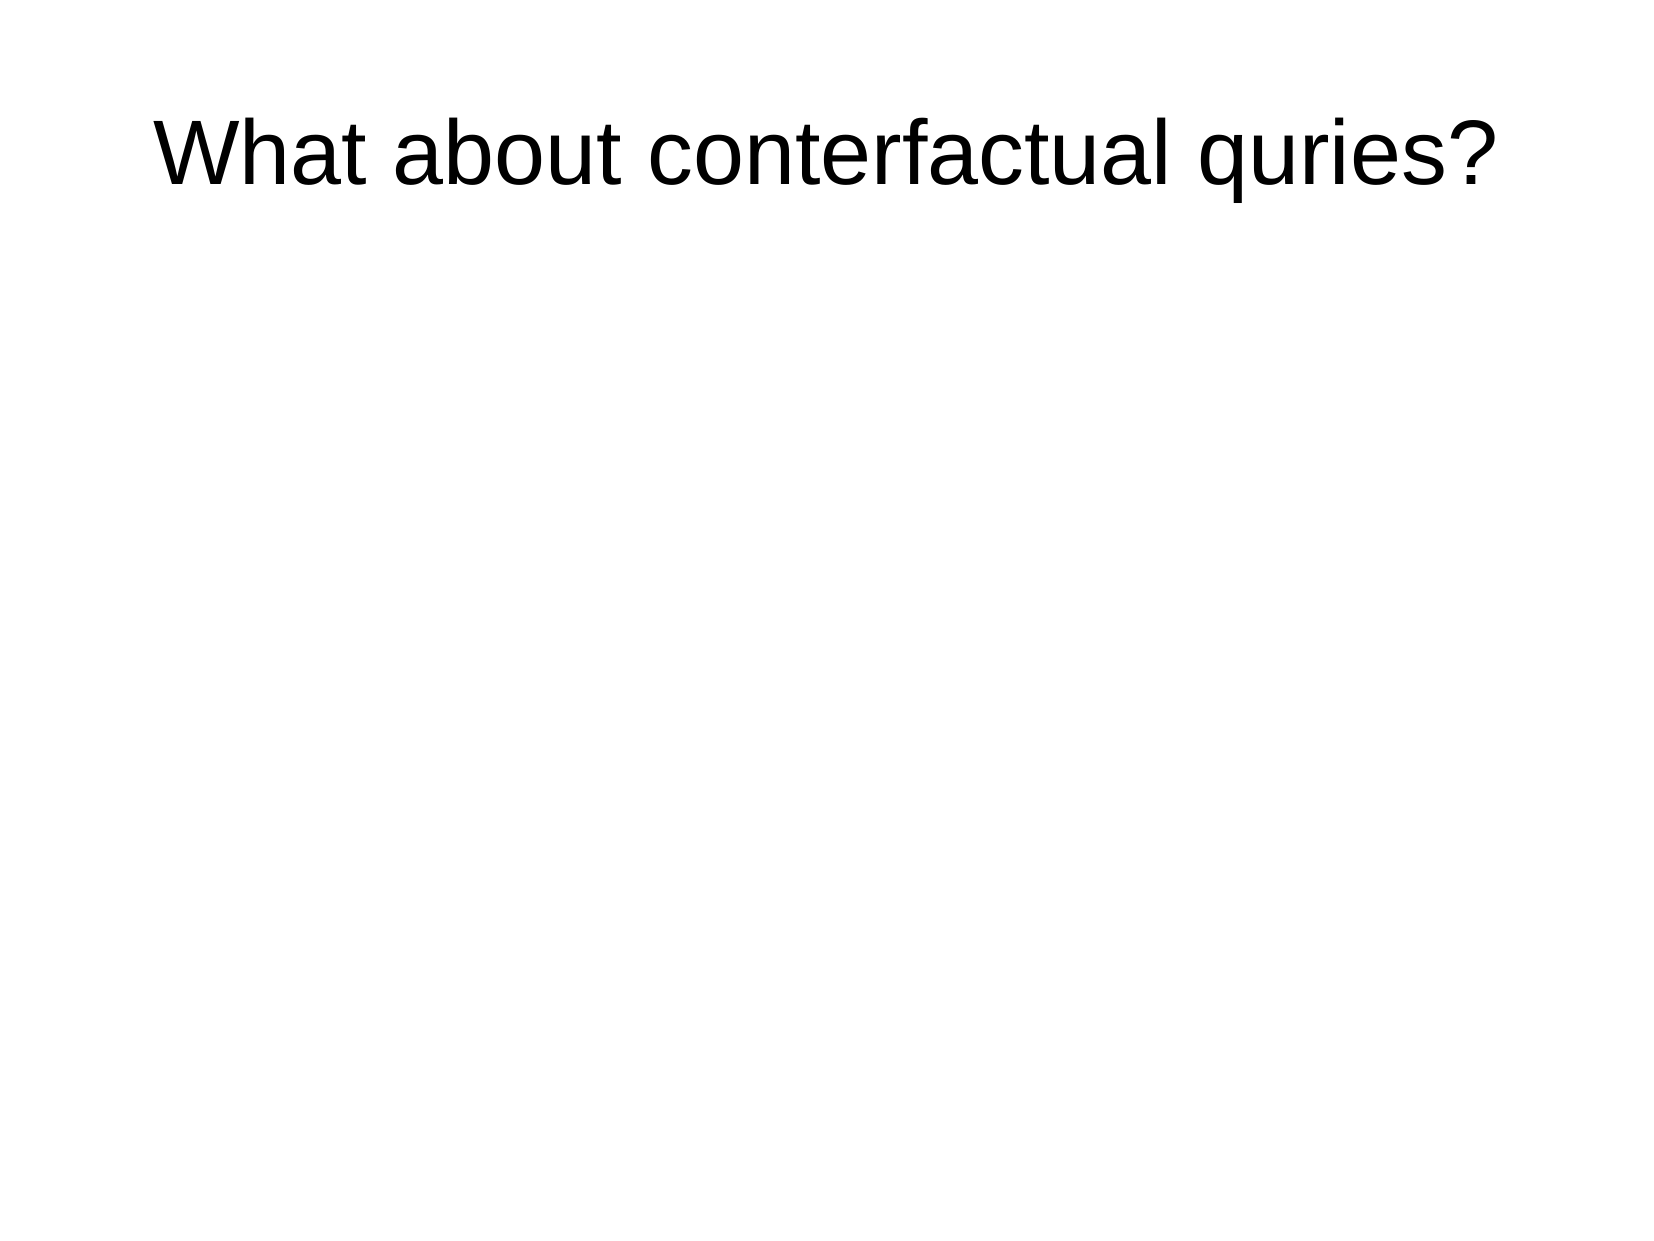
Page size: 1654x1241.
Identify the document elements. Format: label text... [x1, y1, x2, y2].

title What about conterfactual quries? [82, 49, 1571, 257]
